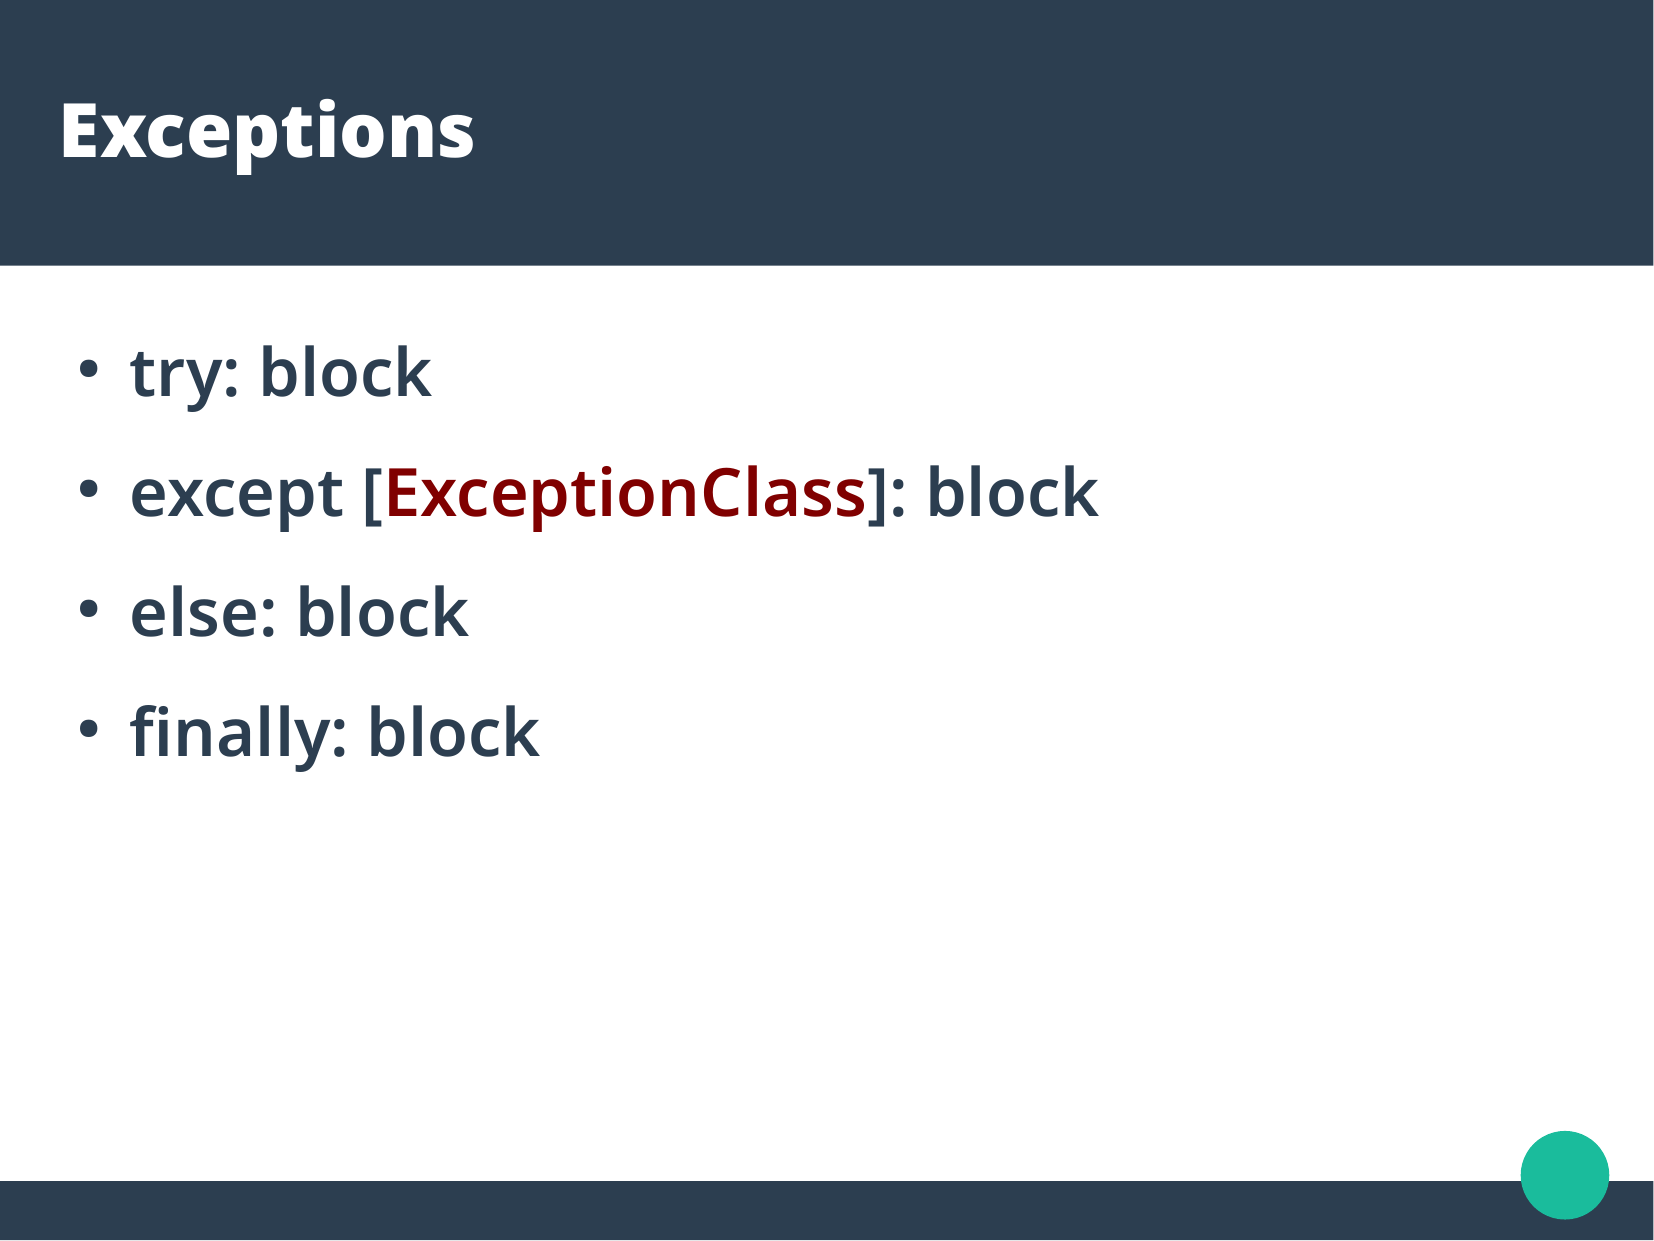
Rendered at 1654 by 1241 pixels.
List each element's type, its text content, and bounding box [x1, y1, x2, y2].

list try: block except [ExceptionClass]: block else: block finally: block [59, 324, 1595, 1152]
title Exceptions [59, 49, 1595, 207]
